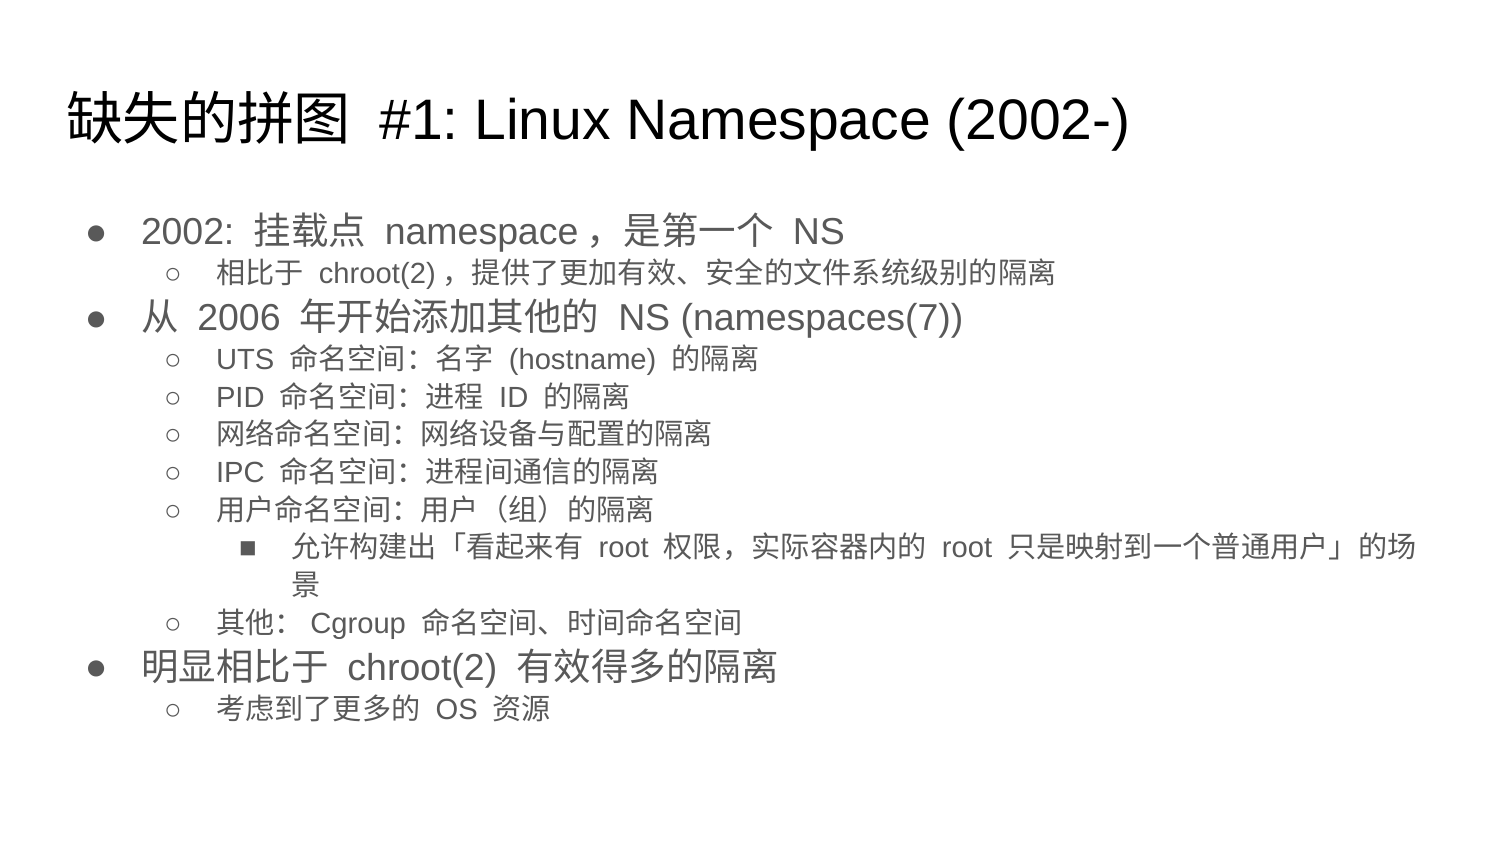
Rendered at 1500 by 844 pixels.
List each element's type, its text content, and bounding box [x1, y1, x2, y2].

title 缺失的拼图 #1: Linux Namespace (2002-) [51, 72, 1449, 167]
list 2002: 挂载点 namespace，是第一个 NS 相比于 chroot(2)，提供了更加有效、安全的文件系统级别的隔离 从 2006 年开始添加其他的 NS (namespaces(7)) UTS 命名空间：名字 (hostname) 的隔离 PID 命名空间：进程 ID 的隔离 网络命名空间：网络设备与配置的隔离 IPC 命名空间：进程间通信的隔离 用户命名空间：用户（组）的隔离 允许构建出「看起来有 root 权限，实际容器内的 root 只是映射到一个普通用户」的场景 其他：Cgroup 命名空间、时间命名空间 明显相比于 chroot(2) 有效得多的隔离 考虑到了更多的 OS 资源 [51, 189, 1449, 750]
